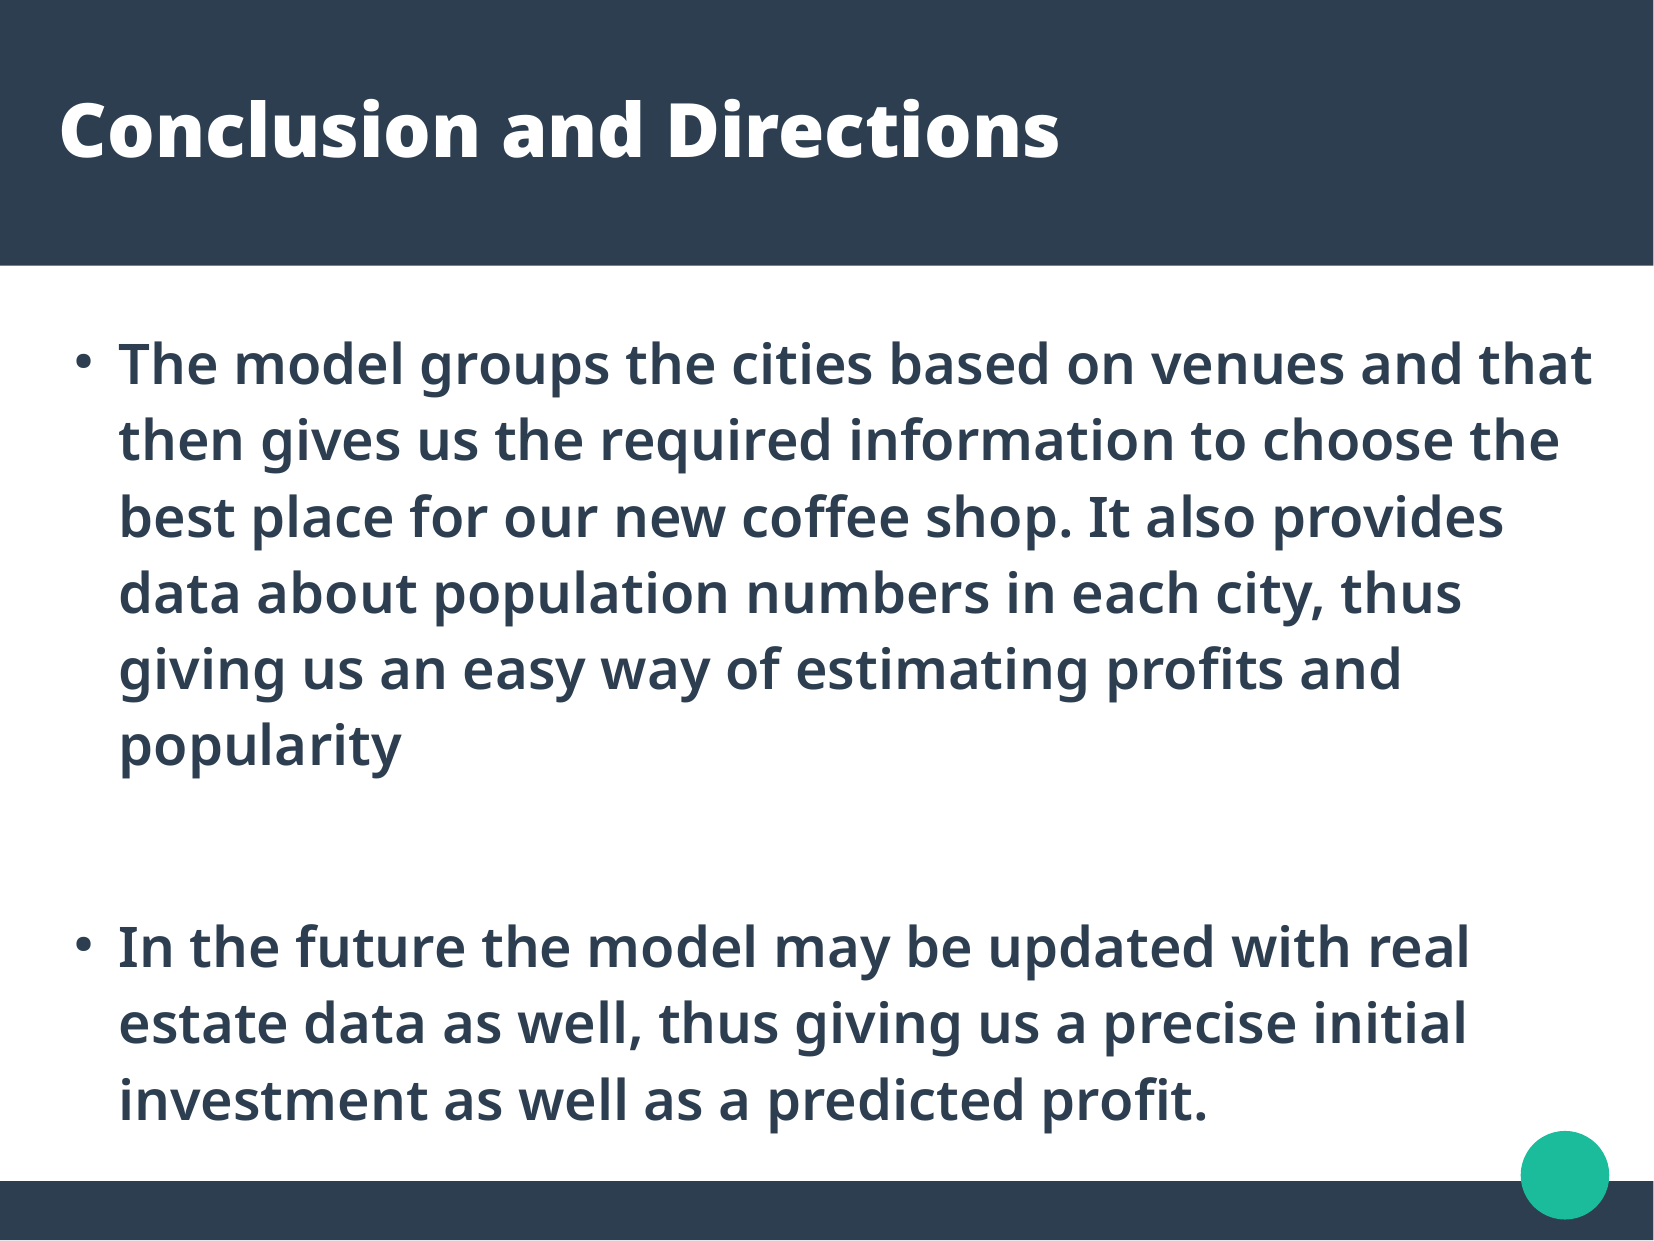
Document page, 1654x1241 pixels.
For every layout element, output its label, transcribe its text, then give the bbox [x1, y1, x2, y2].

list The model groups the cities based on venues and that then gives us the required information to choose the best place for our new coffee shop. It also provides data about population numbers in each city, thus giving us an easy way of estimating profits and popularity In the future the model may be updated with real estate data as well, thus giving us a precise initial investment as well as a predicted profit. [59, 324, 1595, 1152]
title Conclusion and Directions [59, 49, 1595, 207]
